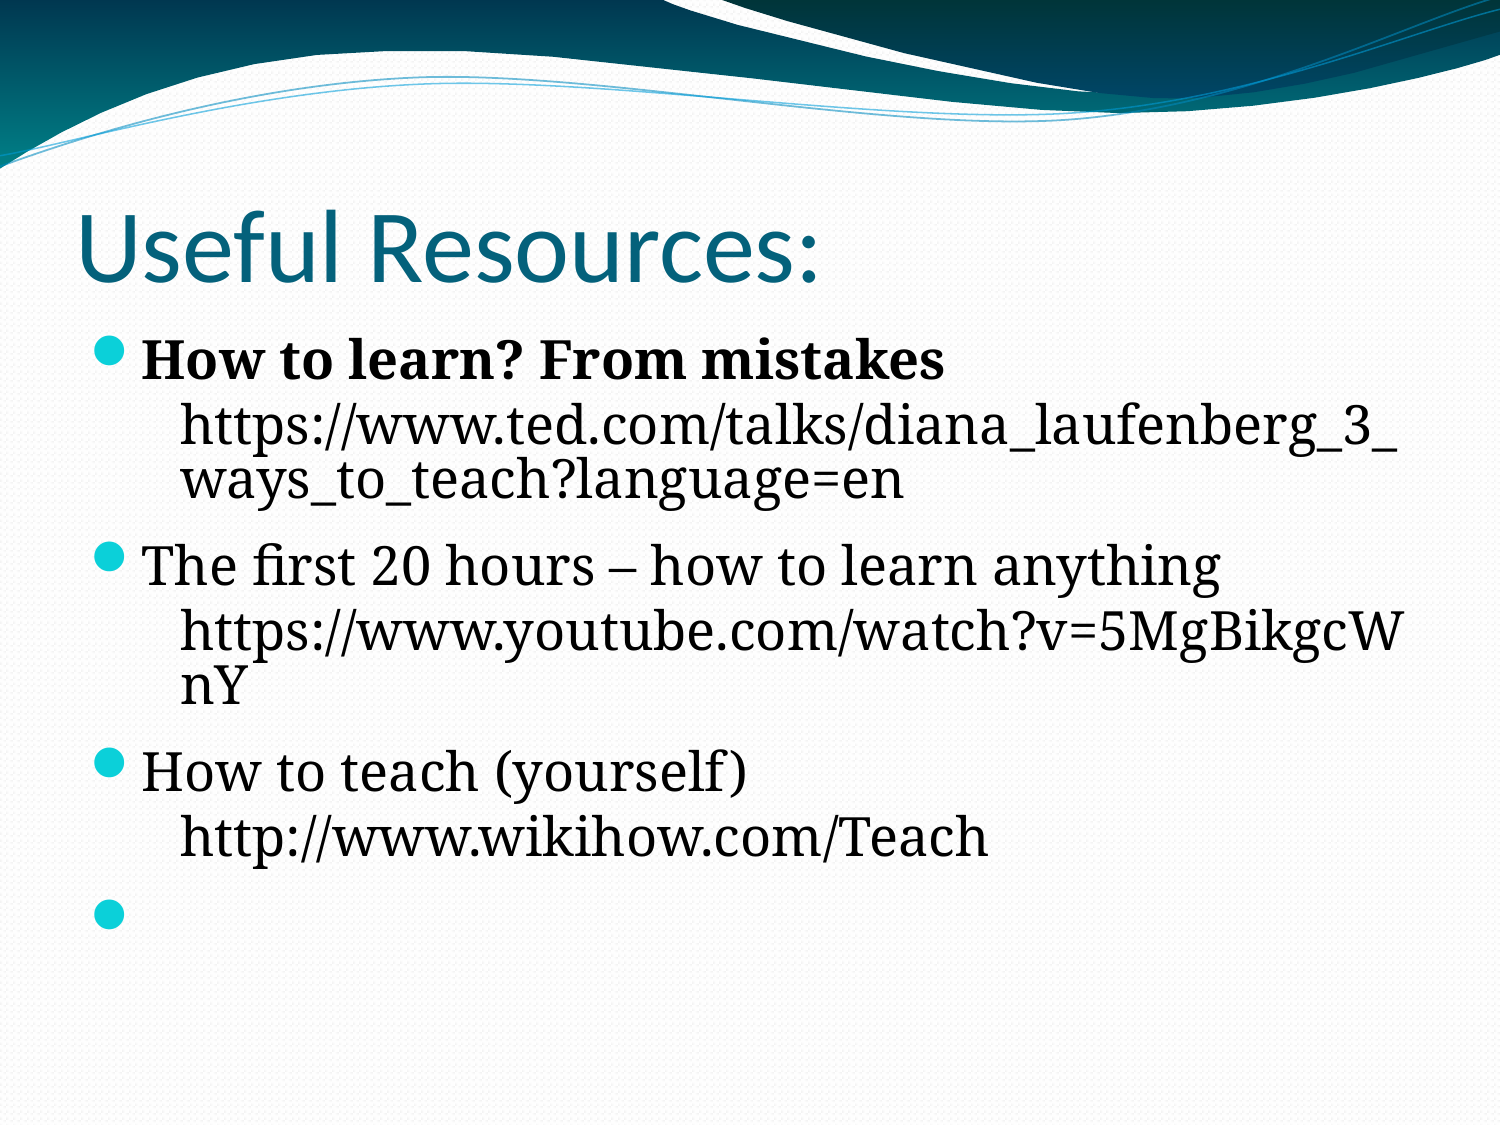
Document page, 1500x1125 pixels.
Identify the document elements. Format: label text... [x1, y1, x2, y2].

list How to learn? From mistakes https://www.ted.com/talks/diana_laufenberg_3_ways_to_teach?language=en The first 20 hours – how to learn anything https://www.youtube.com/watch?v=5MgBikgcWnY How to teach (yourself) http://www.wikihow.com/Teach [75, 317, 1426, 1038]
title Useful Resources: [75, 115, 1426, 304]
